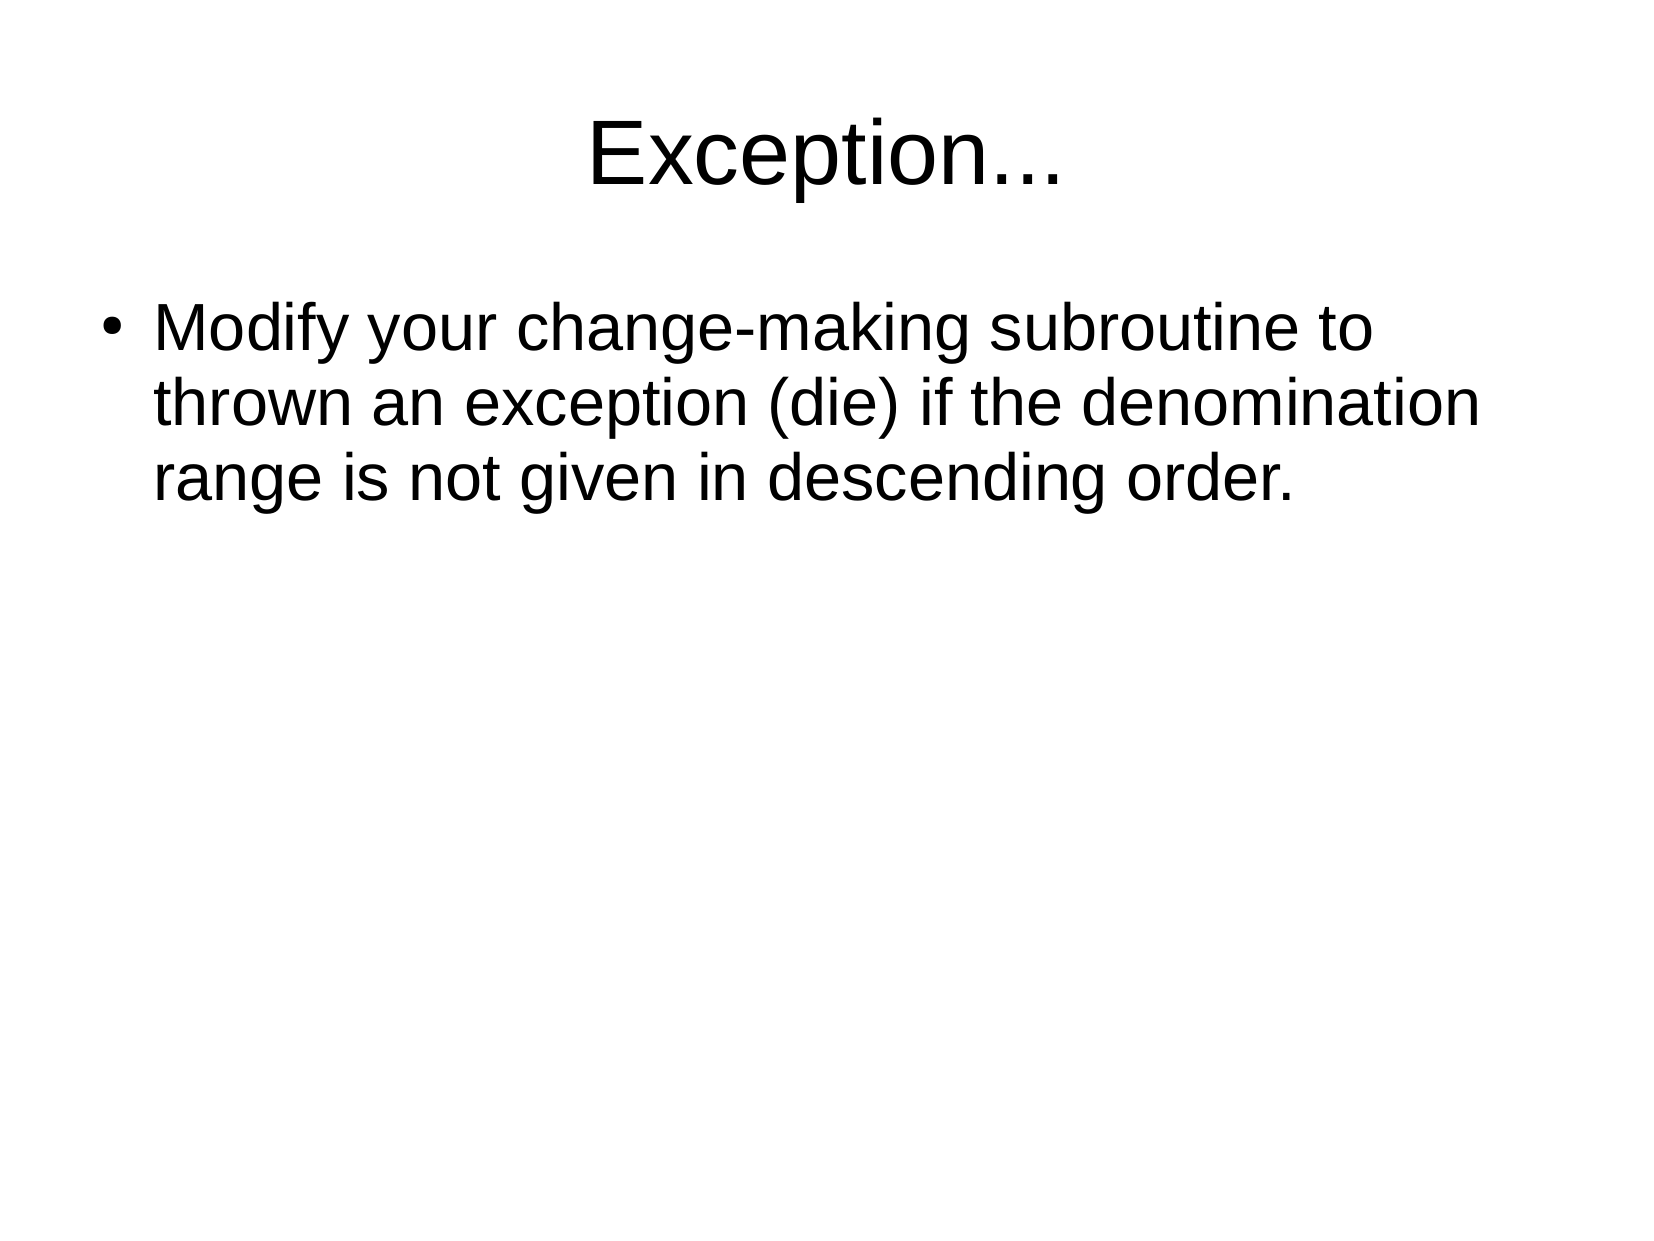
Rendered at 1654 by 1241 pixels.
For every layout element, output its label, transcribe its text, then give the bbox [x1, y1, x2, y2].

list Modify your change-making subroutine to thrown an exception (die) if the denomination range is not given in descending order. [82, 290, 1571, 1010]
title Exception... [82, 49, 1571, 257]
